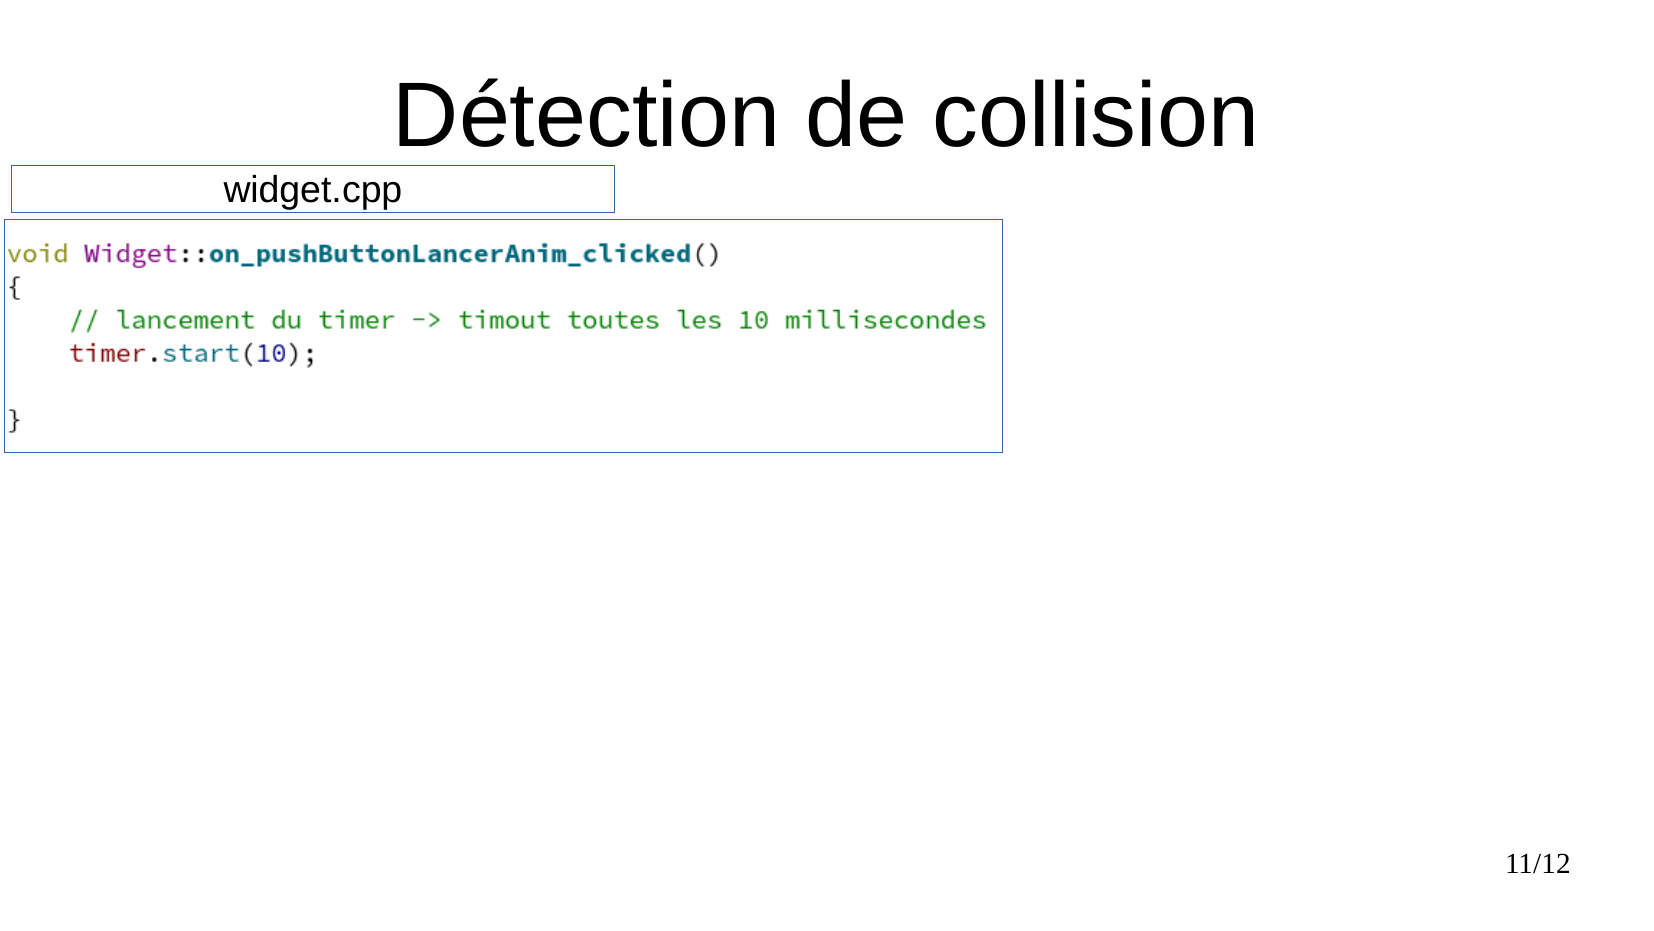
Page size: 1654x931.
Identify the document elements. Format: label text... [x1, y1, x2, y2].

picture [4, 219, 1003, 453]
title Détection de collision [82, 37, 1571, 193]
text_box widget.cpp [11, 165, 615, 213]
